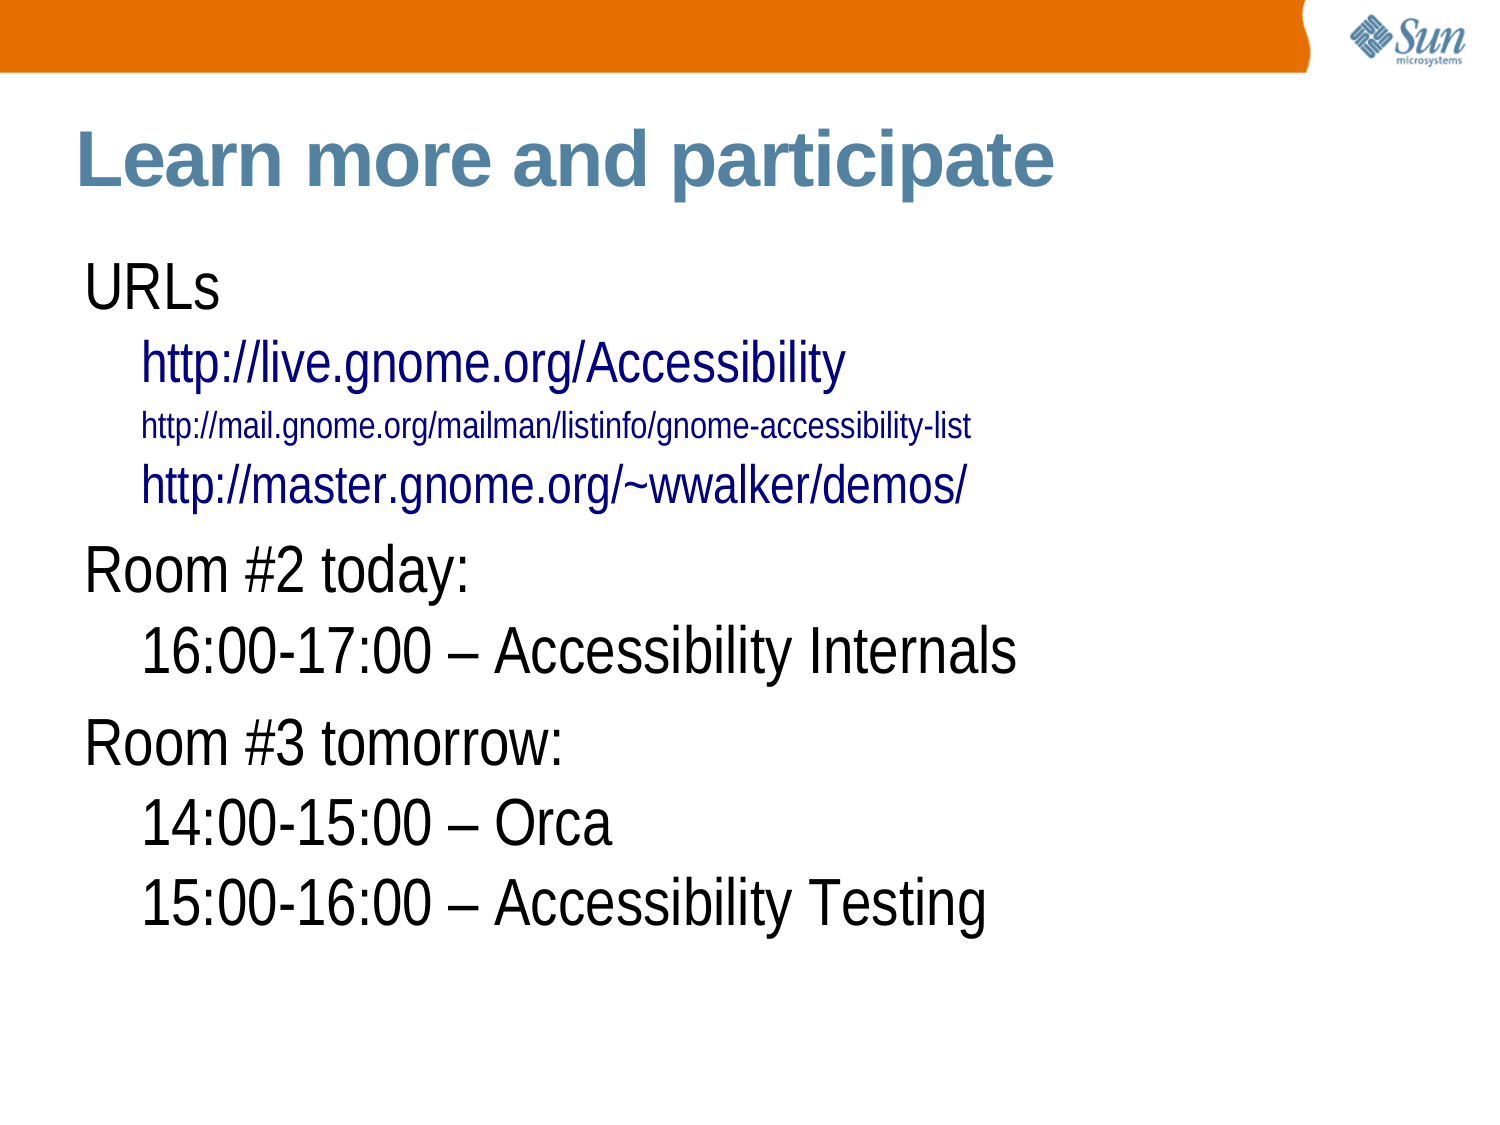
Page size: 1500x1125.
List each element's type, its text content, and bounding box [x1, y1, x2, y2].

title Learn more and participate [75, 122, 1438, 228]
list URLs http://live.gnome.org/Accessibility http://mail.gnome.org/mailman/listinfo/gnome-accessibility-list http://master.gnome.org/~wwalker/demos/ Room #2 today: 16:00-17:00 – Accessibility Internals Room #3 tomorrow: 14:00-15:00 – Orca 15:00-16:00 – Accessibility Testing [64, 257, 1500, 1017]
picture [0, 0, 1500, 75]
